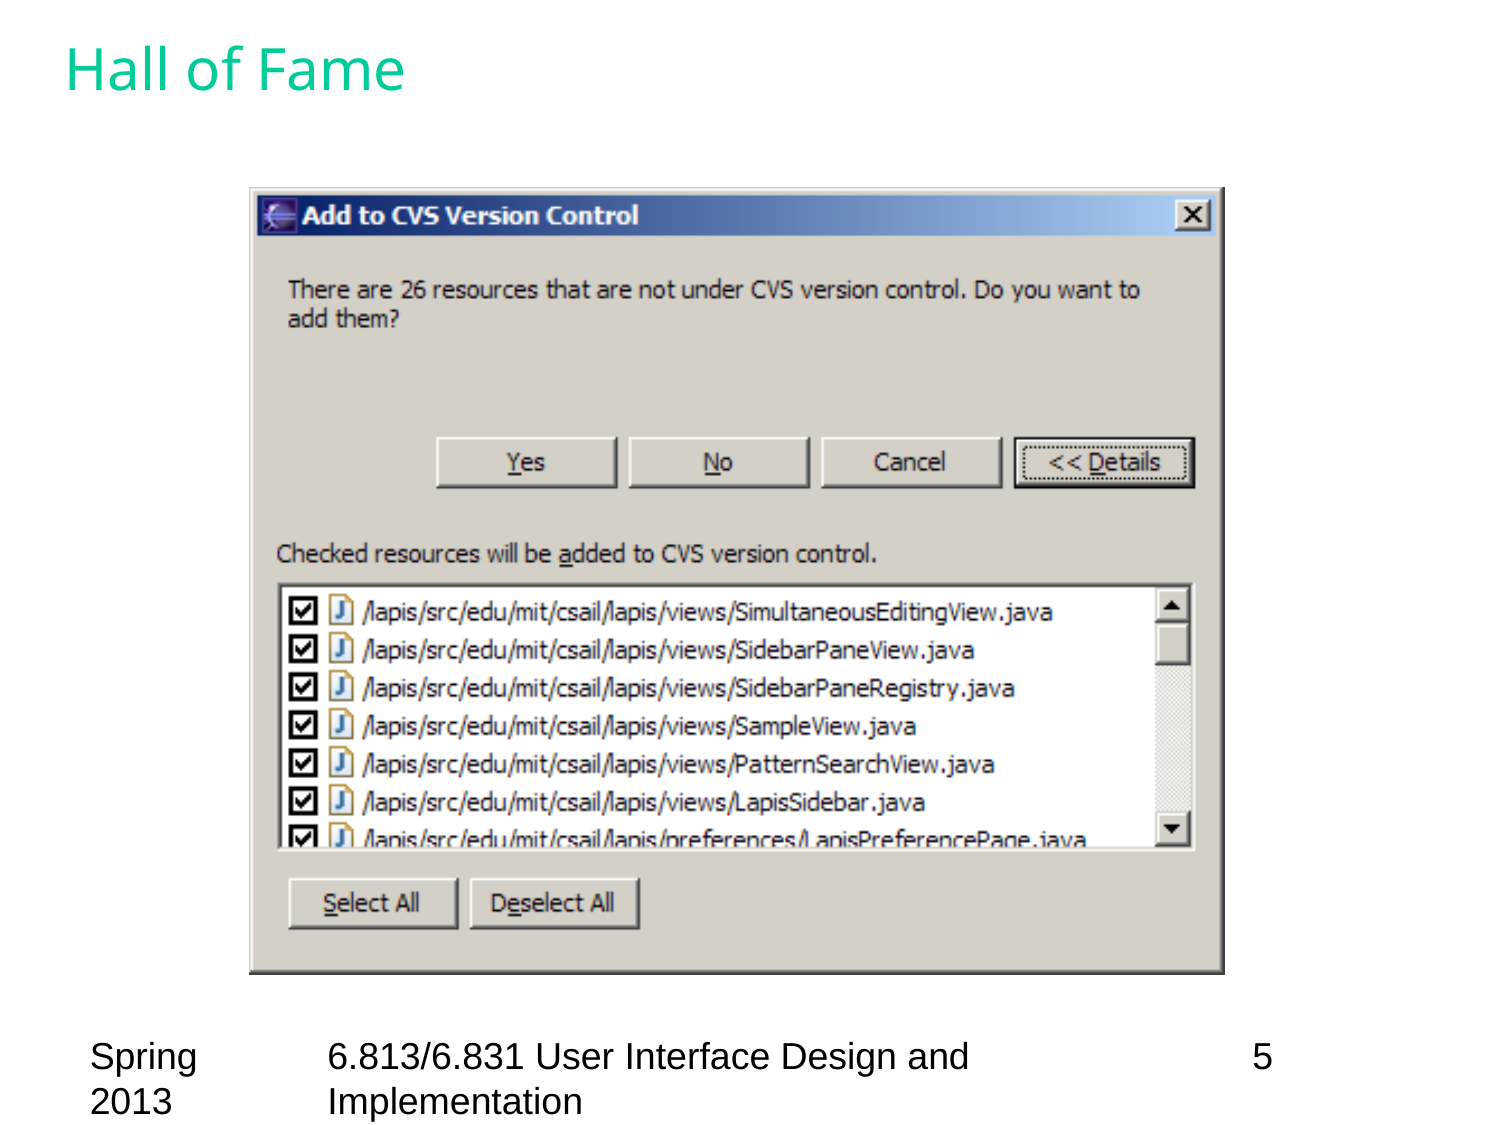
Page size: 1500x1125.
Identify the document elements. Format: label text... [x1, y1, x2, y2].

slide_number <number> [1237, 1024, 1425, 1103]
footer 6.813/6.831 User Interface Design and Implementation [312, 1024, 1225, 1103]
picture [249, 187, 1225, 975]
title Hall of Fame [50, 24, 1438, 150]
slide_number Spring 2013 [75, 1024, 300, 1103]
list [112, 224, 1388, 1000]
